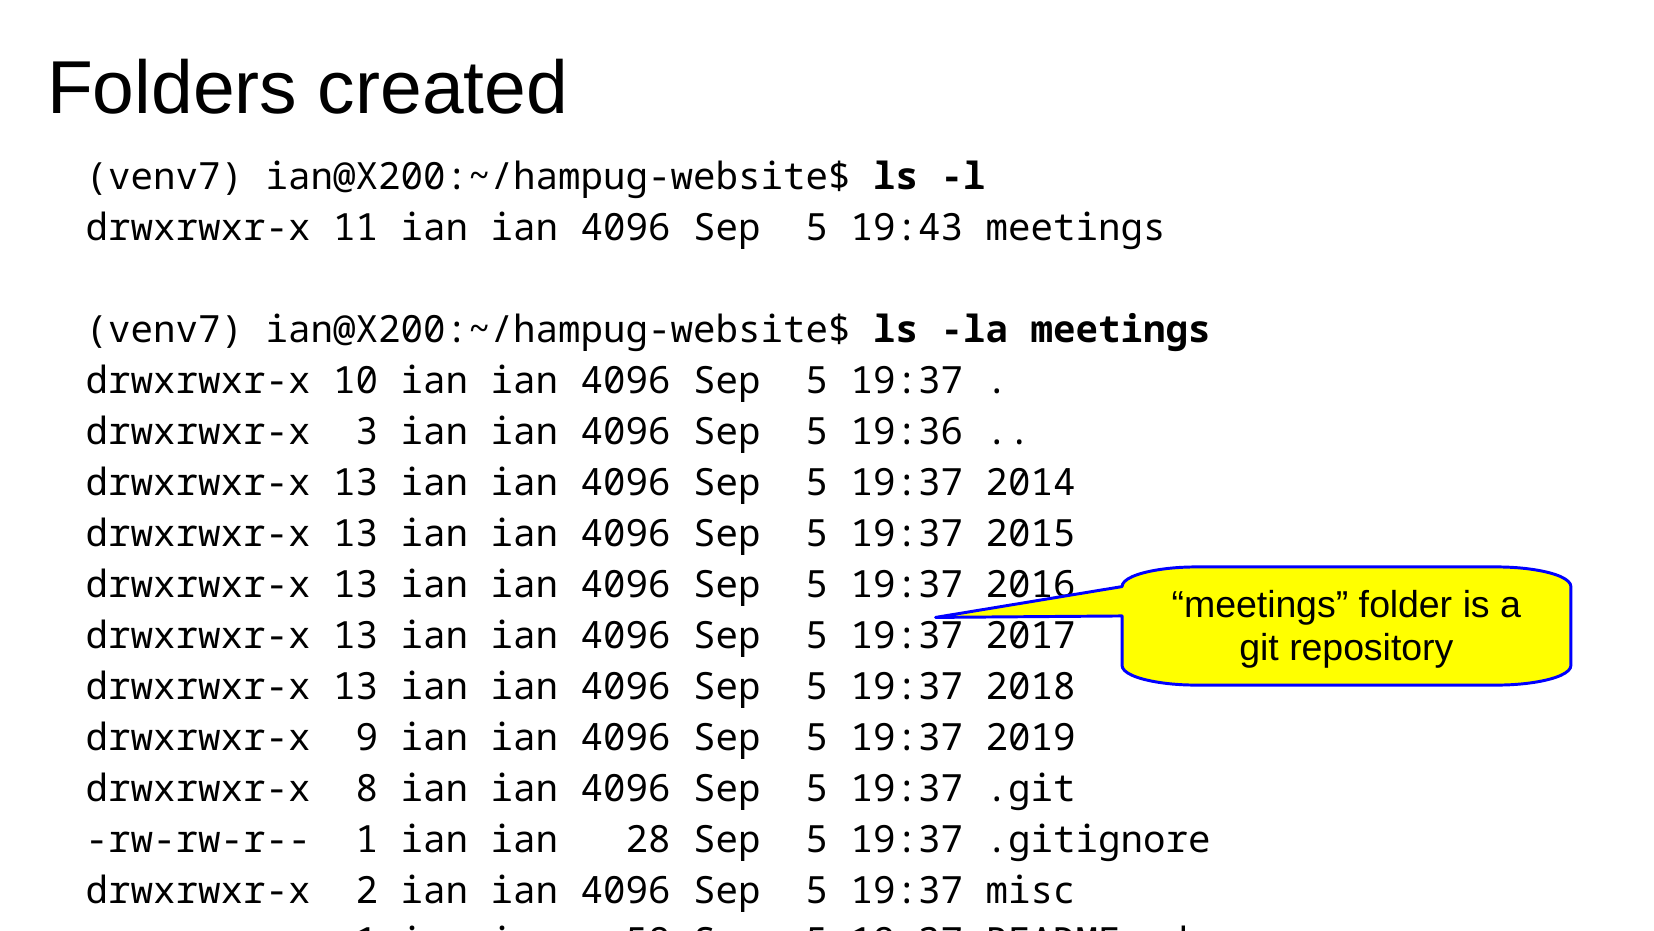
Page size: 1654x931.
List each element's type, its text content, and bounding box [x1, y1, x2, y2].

text_box “meetings” folder is a git repository [935, 566, 1571, 686]
text_box (venv7) ian@X200:~/hampug-website$ ls -l drwxrwxr-x 11 ian ian 4096 Sep 5 19:43 meetings (venv7) ian@X200:~/hampug-website$ ls -la meetings drwxrwxr-x 10 ian ian 4096 Sep 5 19:37 . drwxrwxr-x 3 ian ian 4096 Sep 5 19:36 .. drwxrwxr-x 13 ian ian 4096 Sep 5 19:37 2014 drwxrwxr-x 13 ian ian 4096 Sep 5 19:37 2015 drwxrwxr-x 13 ian ian 4096 Sep 5 19:37 2016 drwxrwxr-x 13 ian ian 4096 Sep 5 19:37 2017 drwxrwxr-x 13 ian ian 4096 Sep 5 19:37 2018 drwxrwxr-x 9 ian ian 4096 Sep 5 19:37 2019 drwxrwxr-x 8 ian ian 4096 Sep 5 19:37 .git -rw-rw-r-- 1 ian ian 28 Sep 5 19:37 .gitignore drwxrwxr-x 2 ian ian 4096 Sep 5 19:37 misc -rw-rw-r-- 1 ian ian 58 Sep 5 19:37 README.md [70, 141, 1526, 836]
title Folders created [47, 45, 1536, 130]
